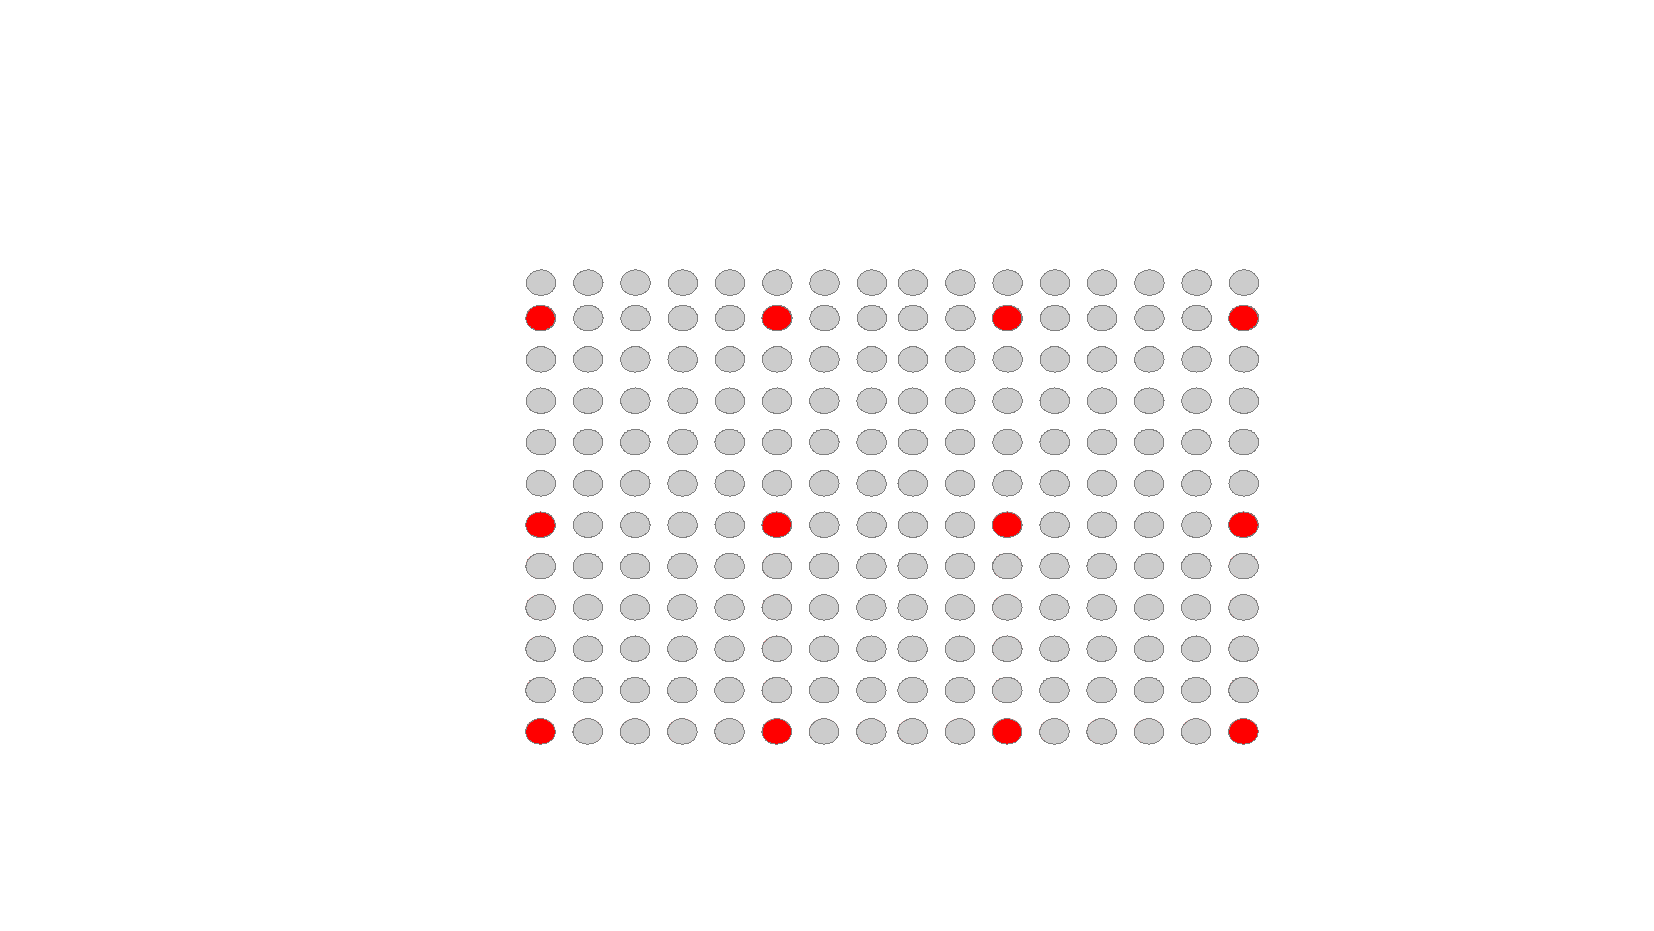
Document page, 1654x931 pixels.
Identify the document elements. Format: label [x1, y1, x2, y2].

text_box [762, 429, 792, 455]
text_box [573, 346, 603, 373]
text_box [762, 387, 792, 414]
text_box [573, 429, 603, 455]
text_box [992, 346, 1023, 373]
text_box [667, 677, 698, 703]
text_box [1181, 305, 1212, 331]
text_box [898, 511, 928, 538]
text_box [945, 677, 975, 703]
text_box [714, 594, 745, 621]
text_box [1134, 677, 1164, 703]
text_box [1181, 677, 1211, 703]
text_box [992, 677, 1023, 703]
text_box [1040, 305, 1070, 331]
text_box [1040, 346, 1070, 373]
text_box [620, 677, 650, 703]
text_box [620, 269, 651, 296]
text_box [572, 677, 603, 703]
text_box [762, 346, 793, 373]
text_box [1134, 387, 1165, 414]
text_box [667, 346, 698, 373]
text_box [1181, 387, 1212, 414]
text_box [945, 305, 976, 331]
text_box [857, 269, 887, 296]
text_box [667, 718, 698, 745]
text_box [945, 594, 975, 621]
text_box [898, 269, 928, 296]
text_box [1134, 346, 1165, 373]
text_box [761, 594, 792, 621]
text_box [1228, 553, 1259, 579]
text_box [667, 429, 698, 455]
text_box [573, 269, 604, 296]
text_box [1181, 718, 1211, 745]
text_box [1039, 387, 1070, 414]
text_box [945, 269, 976, 296]
text_box [525, 553, 556, 579]
text_box [1086, 677, 1117, 703]
text_box [573, 470, 603, 497]
text_box [1087, 346, 1117, 373]
text_box [856, 718, 887, 745]
text_box [992, 387, 1023, 414]
text_box [1086, 635, 1117, 662]
text_box [856, 429, 887, 455]
text_box [945, 718, 975, 745]
text_box [525, 635, 556, 662]
text_box [667, 594, 698, 621]
text_box [714, 429, 745, 455]
text_box [857, 305, 887, 331]
text_box [809, 470, 840, 497]
text_box [525, 511, 556, 538]
text_box [809, 677, 839, 703]
text_box [1228, 718, 1259, 745]
text_box [1134, 269, 1165, 296]
text_box [1181, 470, 1212, 497]
text_box [897, 594, 928, 621]
text_box [620, 718, 650, 745]
text_box [573, 594, 603, 621]
text_box [992, 470, 1023, 497]
text_box [620, 470, 651, 497]
text_box [1134, 594, 1164, 621]
text_box [1181, 346, 1212, 373]
text_box [762, 470, 792, 497]
text_box [1134, 511, 1164, 538]
text_box [620, 635, 650, 662]
text_box [762, 269, 793, 296]
text_box [1086, 594, 1117, 621]
text_box [1039, 677, 1070, 703]
text_box [1181, 635, 1211, 662]
text_box [667, 387, 698, 414]
text_box [898, 387, 928, 414]
text_box [1228, 511, 1259, 538]
text_box [620, 511, 651, 538]
text_box [992, 594, 1023, 621]
text_box [1039, 470, 1070, 497]
text_box [1087, 470, 1117, 497]
text_box [1134, 553, 1164, 579]
text_box [856, 511, 887, 538]
text_box [526, 346, 556, 373]
text_box [898, 305, 928, 331]
text_box [668, 269, 698, 296]
text_box [762, 553, 792, 579]
text_box [715, 346, 745, 373]
text_box [620, 387, 651, 414]
text_box [525, 594, 556, 621]
text_box [573, 305, 604, 331]
text_box [573, 553, 603, 579]
text_box [714, 553, 745, 579]
text_box [1229, 269, 1259, 296]
text_box [1087, 387, 1117, 414]
text_box [945, 429, 975, 455]
text_box [715, 387, 745, 414]
text_box [573, 511, 603, 538]
text_box [526, 387, 556, 414]
text_box [761, 635, 792, 662]
text_box [761, 305, 793, 331]
text_box [714, 677, 745, 703]
text_box [1228, 470, 1259, 497]
text_box [992, 635, 1023, 662]
text_box [809, 429, 840, 455]
text_box [714, 635, 745, 662]
text_box [856, 635, 887, 662]
text_box [992, 305, 1023, 331]
text_box [1228, 429, 1259, 455]
text_box [714, 718, 745, 745]
text_box [1040, 269, 1070, 296]
text_box [761, 718, 792, 745]
text_box [897, 718, 928, 745]
text_box [573, 387, 603, 414]
text_box [1134, 305, 1165, 331]
text_box [620, 305, 651, 331]
text_box [1087, 429, 1117, 455]
text_box [667, 470, 698, 497]
text_box [897, 635, 928, 662]
text_box [945, 470, 975, 497]
text_box [992, 553, 1023, 579]
text_box [1087, 511, 1117, 538]
text_box [715, 305, 745, 331]
text_box [809, 269, 840, 296]
text_box [667, 553, 698, 579]
text_box [809, 718, 839, 745]
text_box [1134, 635, 1164, 662]
text_box [856, 346, 887, 373]
text_box [809, 594, 839, 621]
text_box [1086, 553, 1117, 579]
text_box [525, 305, 556, 331]
text_box [809, 553, 839, 579]
text_box [856, 470, 887, 497]
text_box [898, 346, 928, 373]
text_box [667, 635, 698, 662]
text_box [761, 511, 792, 538]
text_box [992, 429, 1023, 455]
text_box [1228, 594, 1259, 621]
text_box [1039, 718, 1070, 745]
text_box [1134, 718, 1164, 745]
text_box [1229, 387, 1259, 414]
text_box [1181, 553, 1212, 579]
text_box [1228, 677, 1259, 703]
text_box [1039, 511, 1070, 538]
text_box [992, 269, 1023, 296]
text_box [525, 677, 556, 703]
text_box [1039, 635, 1070, 662]
text_box [945, 387, 976, 414]
text_box [898, 429, 928, 455]
text_box [856, 553, 887, 579]
text_box [992, 718, 1022, 745]
text_box [573, 635, 603, 662]
text_box [1181, 269, 1212, 296]
text_box [620, 429, 651, 455]
text_box [526, 470, 556, 497]
text_box [809, 305, 840, 331]
text_box [945, 635, 975, 662]
text_box [1181, 429, 1212, 455]
text_box [945, 346, 976, 373]
text_box [525, 718, 556, 745]
text_box [809, 511, 840, 538]
text_box [897, 470, 928, 497]
text_box [1134, 470, 1164, 497]
text_box [1228, 305, 1259, 331]
text_box [668, 305, 698, 331]
text_box [945, 553, 975, 579]
text_box [620, 594, 650, 621]
text_box [526, 269, 556, 296]
text_box [856, 677, 887, 703]
text_box [1228, 635, 1259, 662]
text_box [1087, 269, 1117, 296]
text_box [1039, 553, 1070, 579]
text_box [1134, 429, 1164, 455]
text_box [856, 387, 887, 414]
text_box [945, 511, 975, 538]
text_box [715, 269, 745, 296]
text_box [809, 387, 840, 414]
text_box [620, 553, 650, 579]
text_box [761, 677, 792, 703]
text_box [1087, 305, 1117, 331]
text_box [714, 470, 745, 497]
text_box [1039, 429, 1070, 455]
text_box [714, 511, 745, 538]
text_box [1181, 511, 1212, 538]
text_box [526, 429, 556, 455]
text_box [572, 718, 603, 745]
text_box [620, 346, 651, 373]
text_box [809, 635, 839, 662]
text_box [809, 346, 840, 373]
text_box [667, 511, 698, 538]
text_box [1086, 718, 1117, 745]
text_box [897, 677, 928, 703]
text_box [992, 511, 1023, 538]
text_box [1229, 346, 1259, 373]
text_box [856, 594, 887, 621]
text_box [1181, 594, 1211, 621]
text_box [897, 553, 928, 579]
text_box [1039, 594, 1070, 621]
